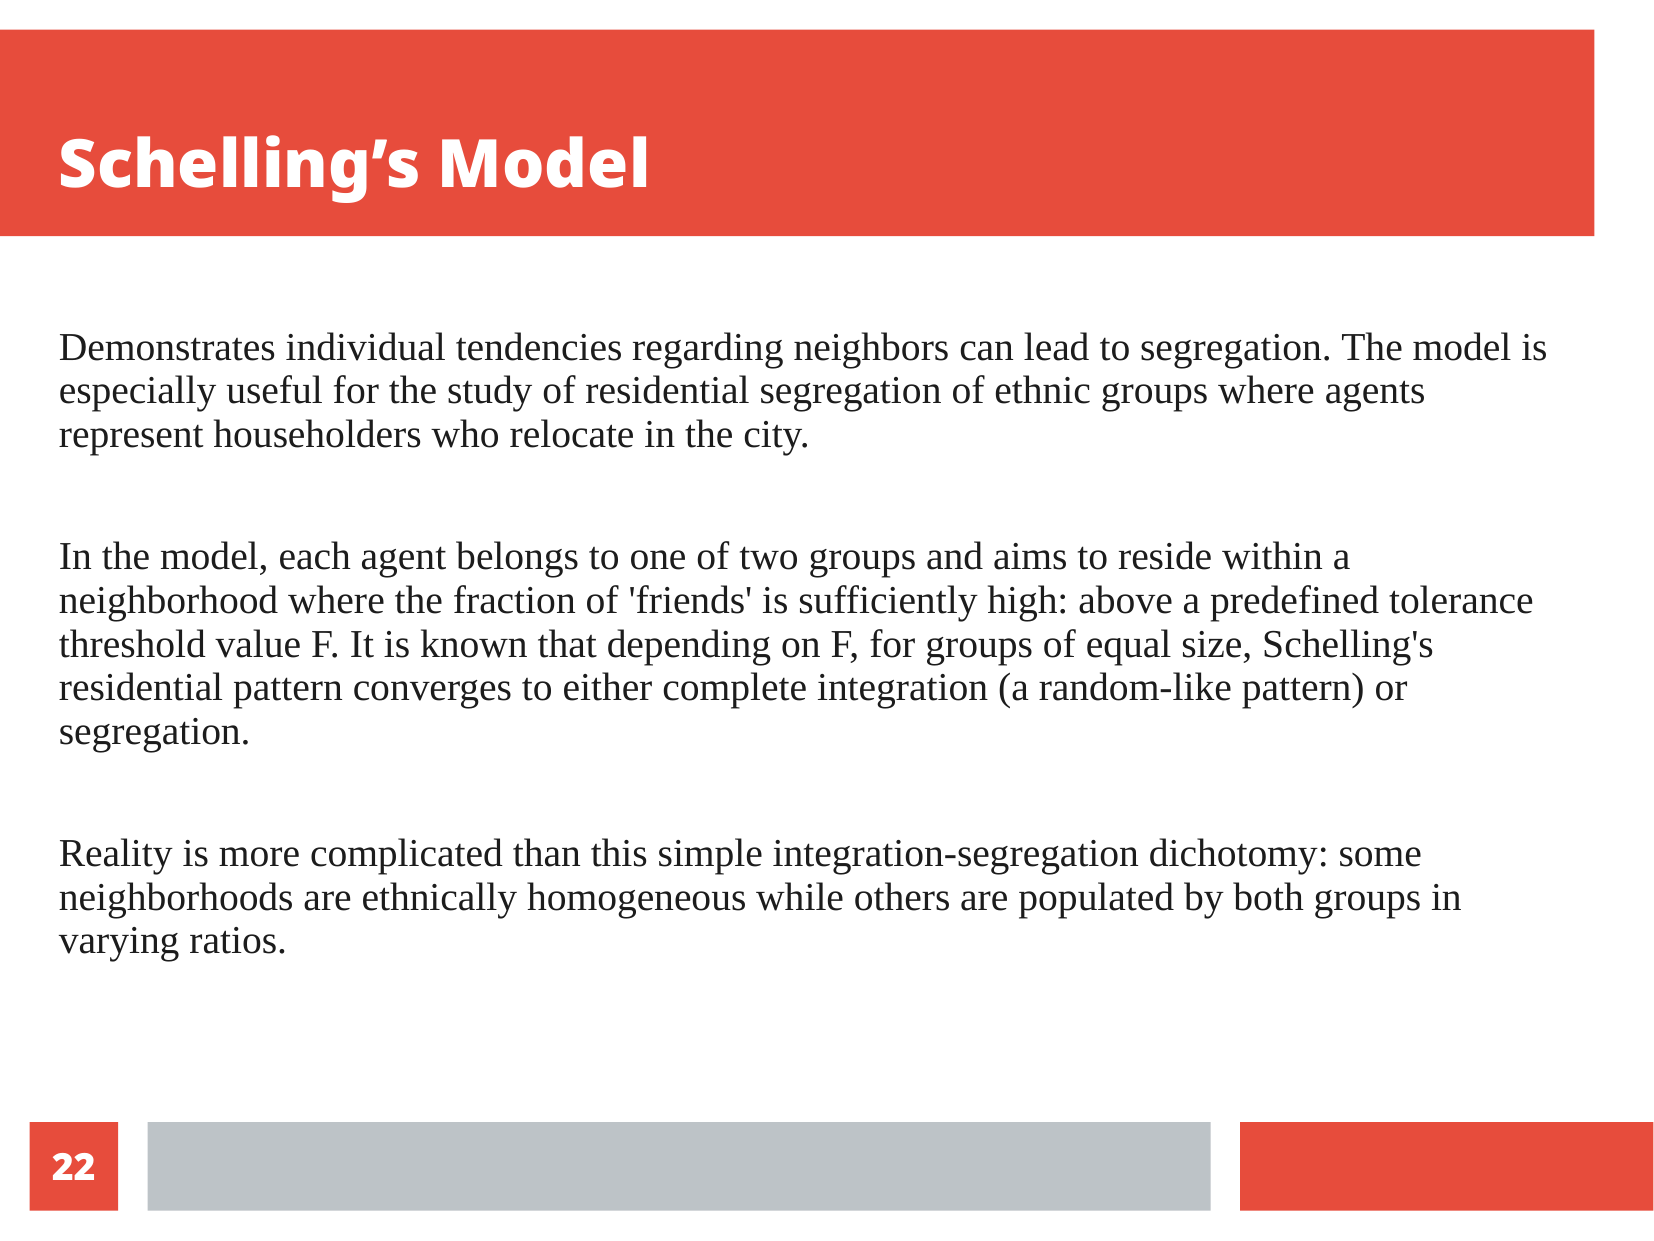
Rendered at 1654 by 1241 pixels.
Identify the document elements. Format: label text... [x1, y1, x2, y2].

title Schelling’s Model [59, 59, 1595, 207]
list Demonstrates individual tendencies regarding neighbors can lead to segregation. The model is especially useful for the study of residential segregation of ethnic groups where agents represent householders who relocate in the city. In the model, each agent belongs to one of two groups and aims to reside within a neighborhood where the fraction of 'friends' is sufficiently high: above a predefined tolerance threshold value F. It is known that depending on F, for groups of equal size, Schelling's residential pattern converges to either complete integration (a random-like pattern) or segregation. Reality is more complicated than this simple integration-segregation dichotomy: some neighborhoods are ethnically homogeneous while others are populated by both groups in varying ratios. [59, 324, 1565, 1093]
